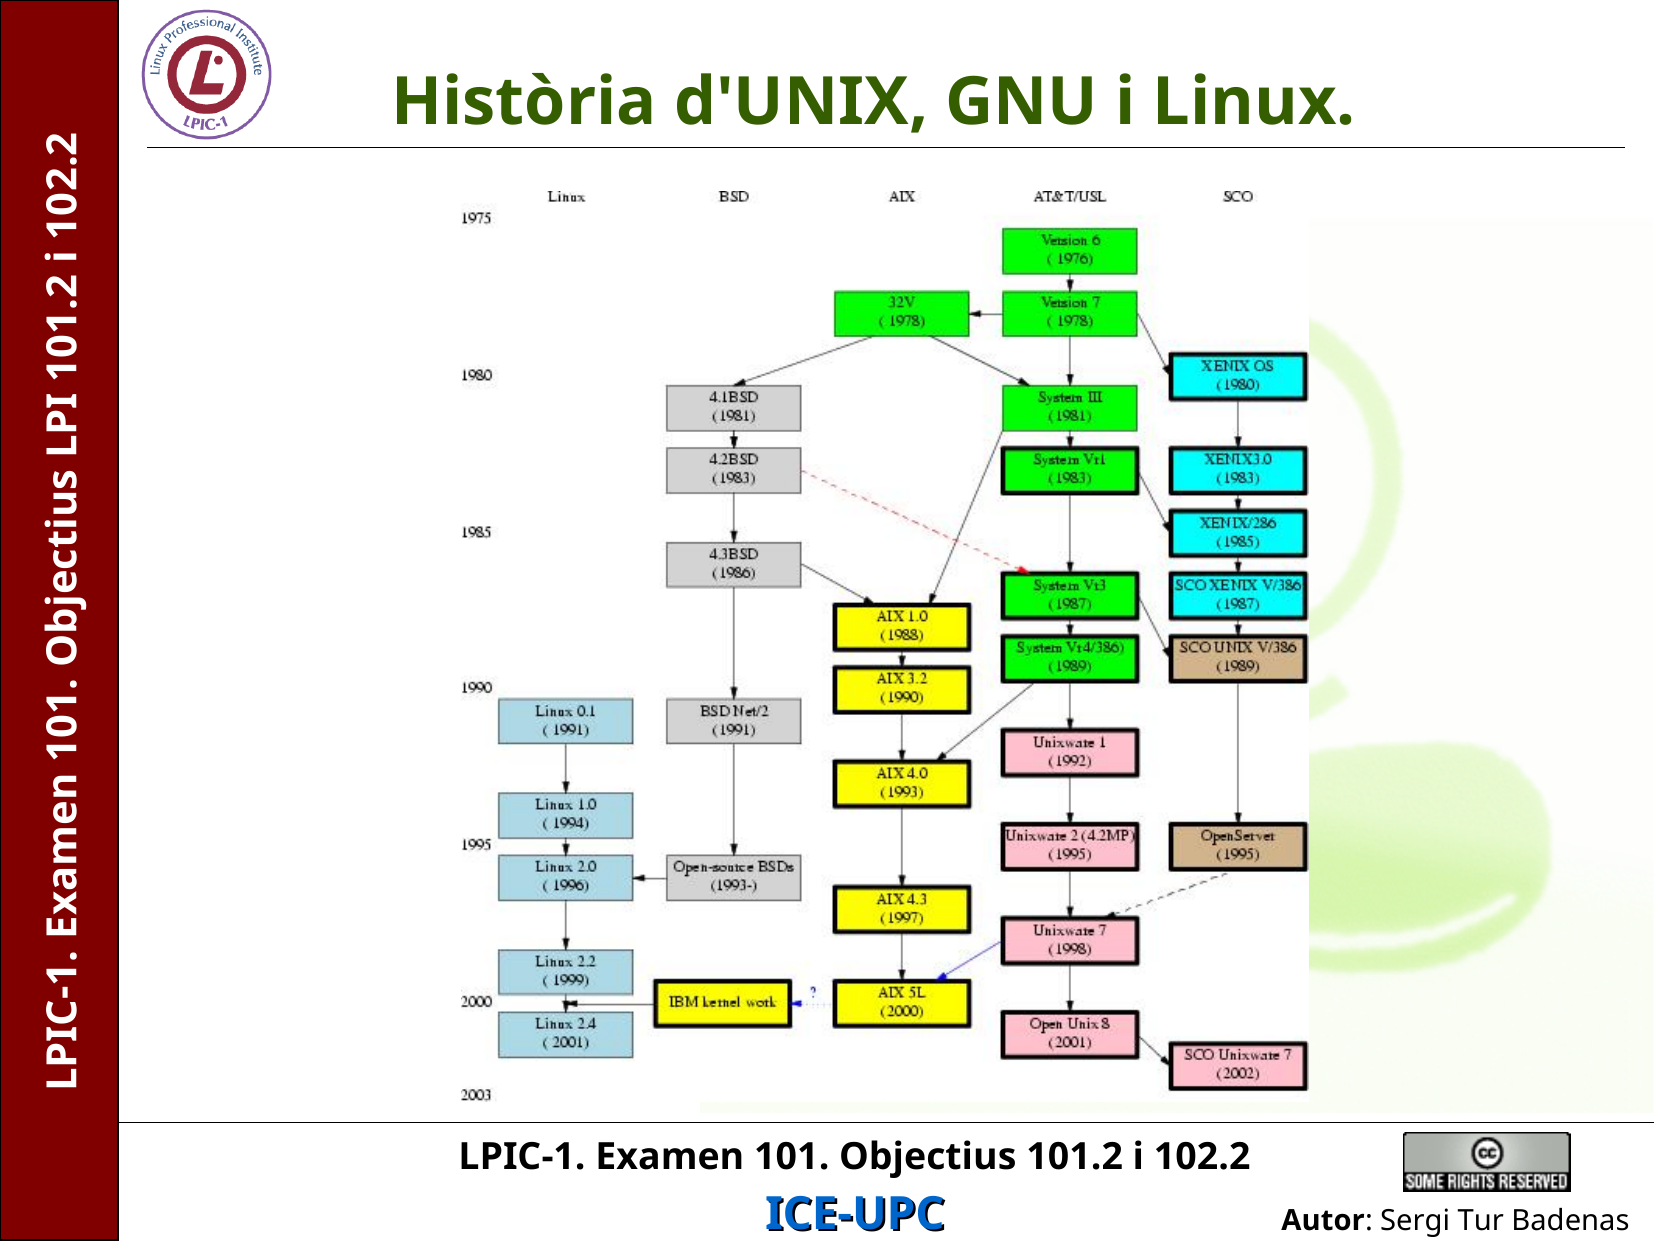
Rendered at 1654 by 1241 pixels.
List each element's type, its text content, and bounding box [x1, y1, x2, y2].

picture [135, 5, 277, 55]
picture [461, 191, 1654, 1113]
picture [1403, 1132, 1571, 1192]
title Història d'UNIX, GNU i Linux. [129, 55, 1619, 142]
